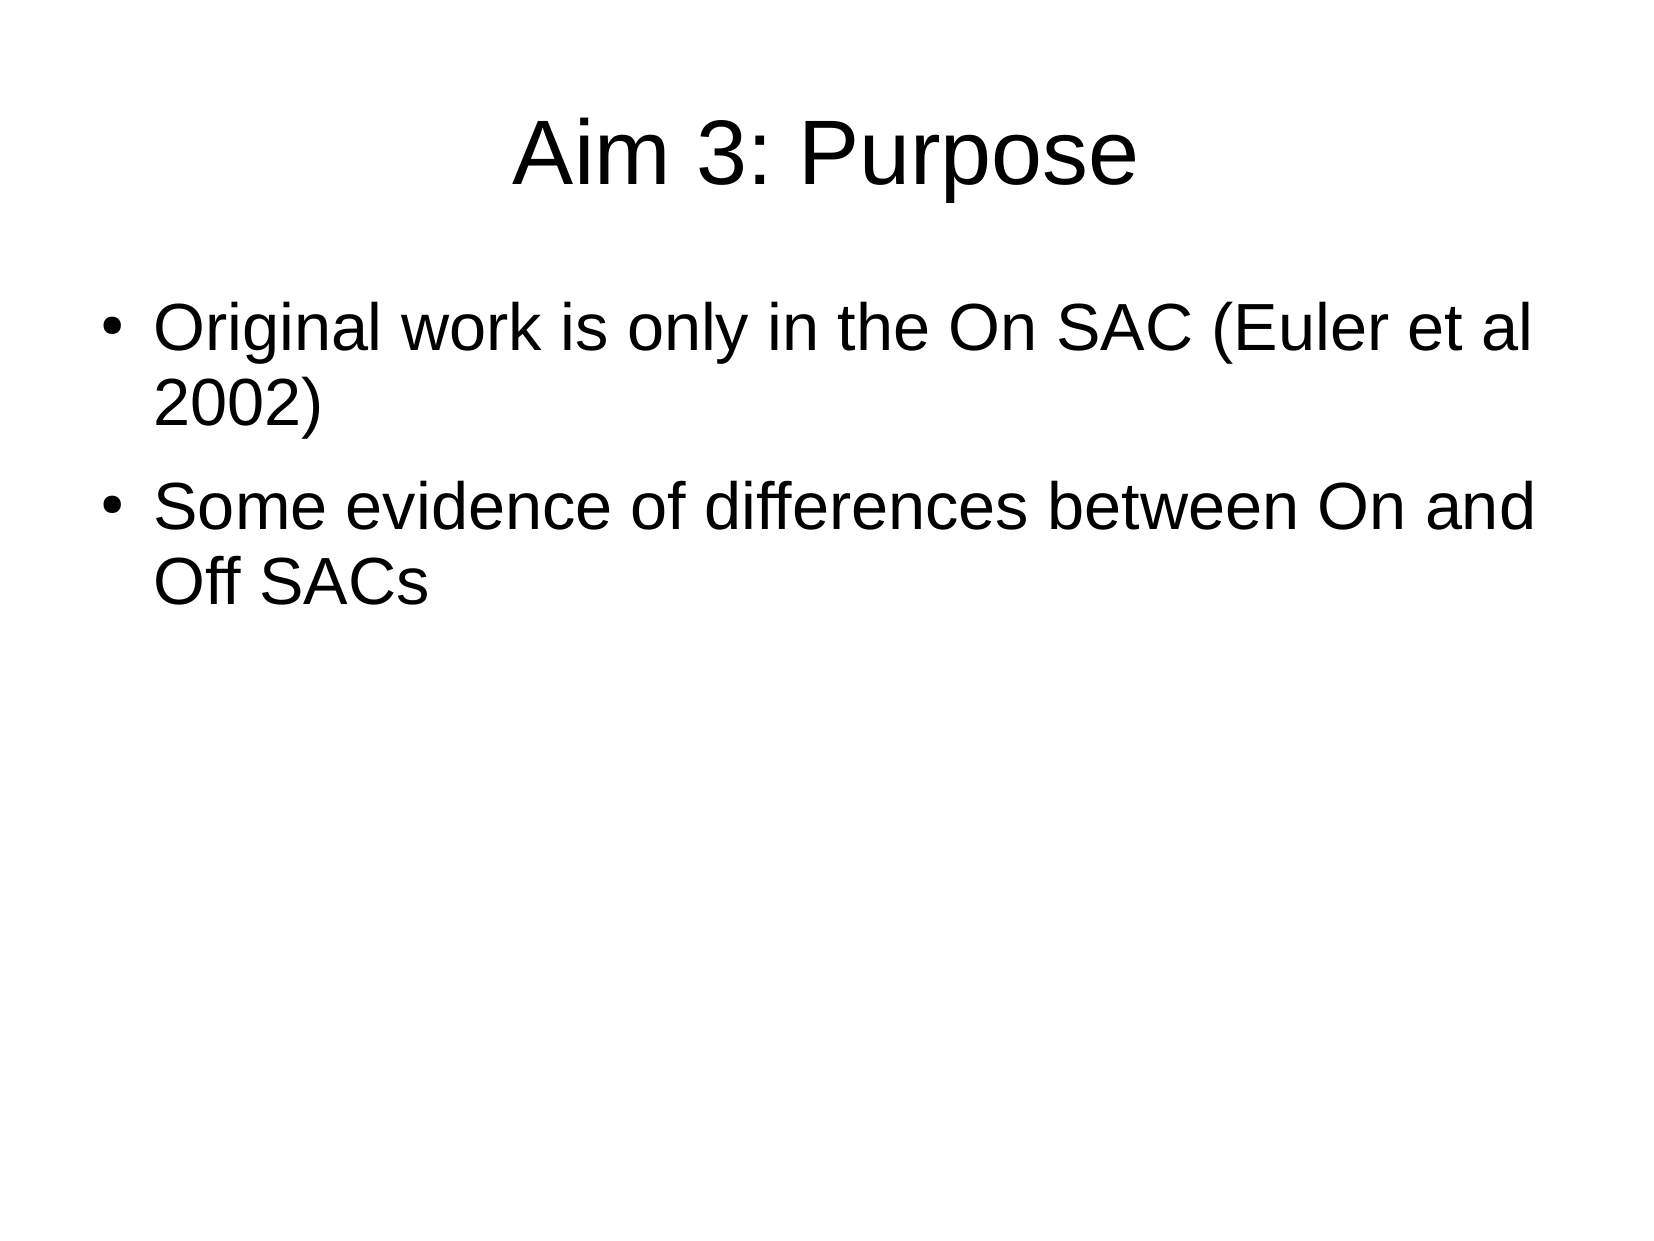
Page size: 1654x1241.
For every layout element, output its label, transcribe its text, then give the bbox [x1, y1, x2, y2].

list Original work is only in the On SAC (Euler et al 2002) Some evidence of differences between On and Off SACs [82, 290, 1571, 1109]
title Aim 3: Purpose [82, 49, 1571, 257]
